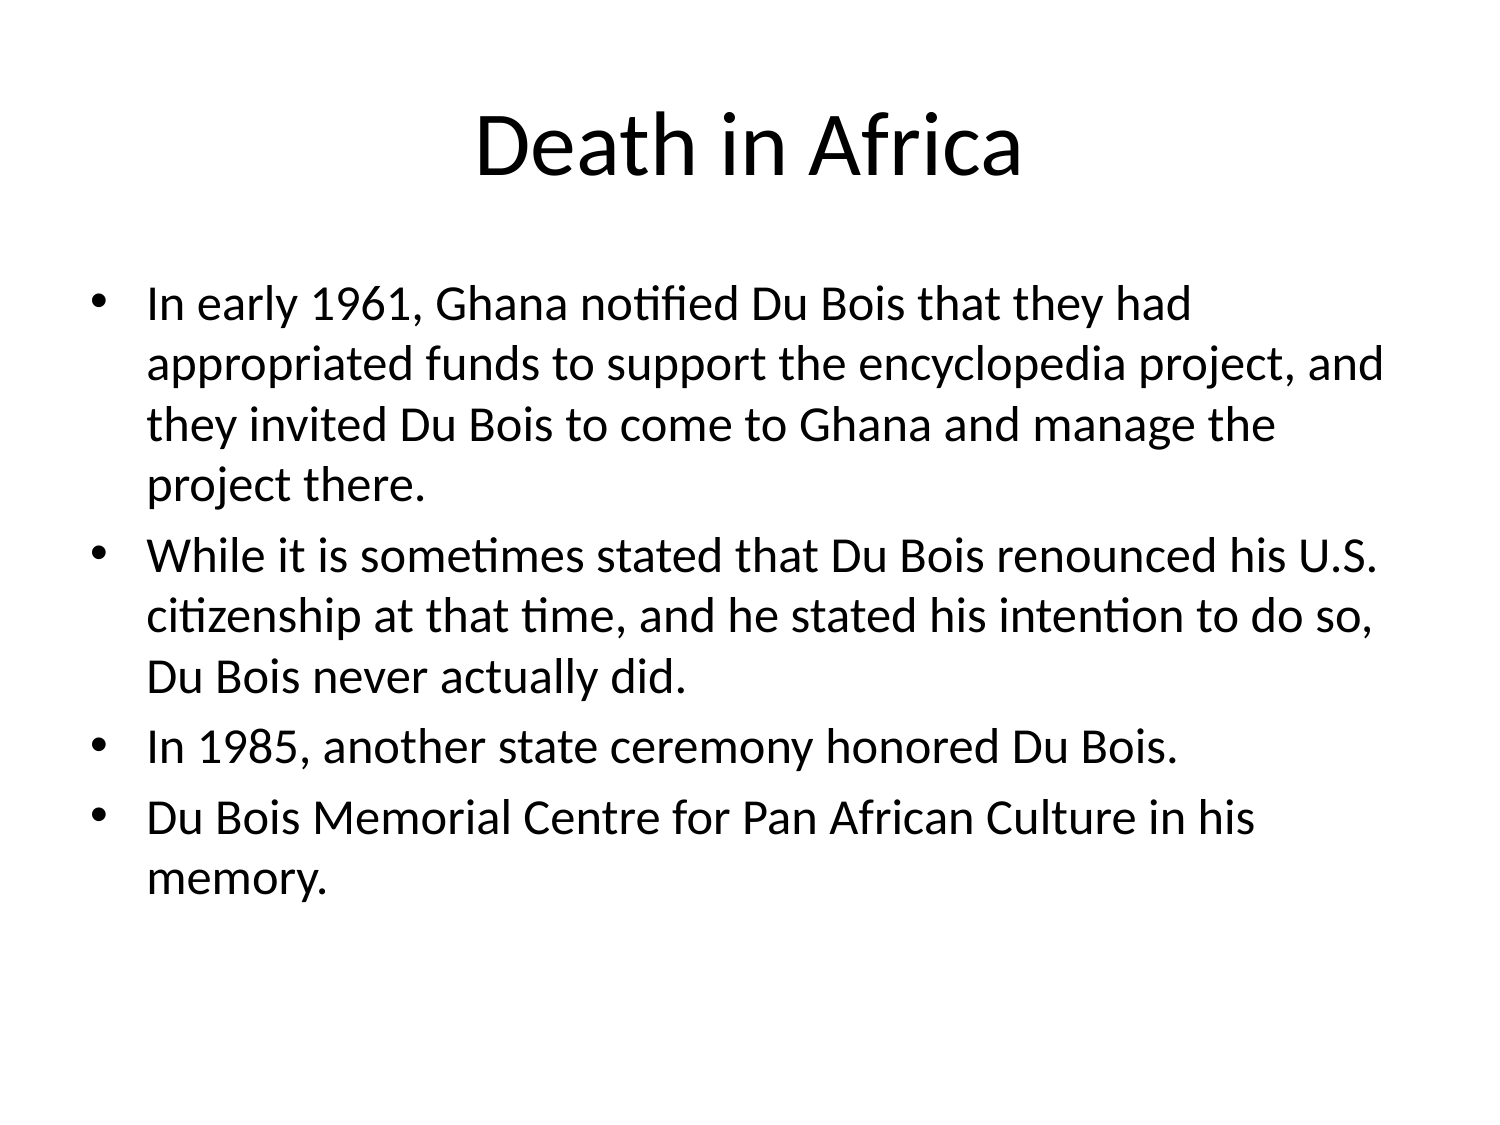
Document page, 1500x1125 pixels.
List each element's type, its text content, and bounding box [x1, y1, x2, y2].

list In early 1961, Ghana notified Du Bois that they had appropriated funds to support the encyclopedia project, and they invited Du Bois to come to Ghana and manage the project there. While it is sometimes stated that Du Bois renounced his U.S. citizenship at that time, and he stated his intention to do so, Du Bois never actually did. In 1985, another state ceremony honored Du Bois. Du Bois Memorial Centre for Pan African Culture in his memory. [75, 262, 1425, 1005]
title Death in Africa [75, 45, 1425, 233]
